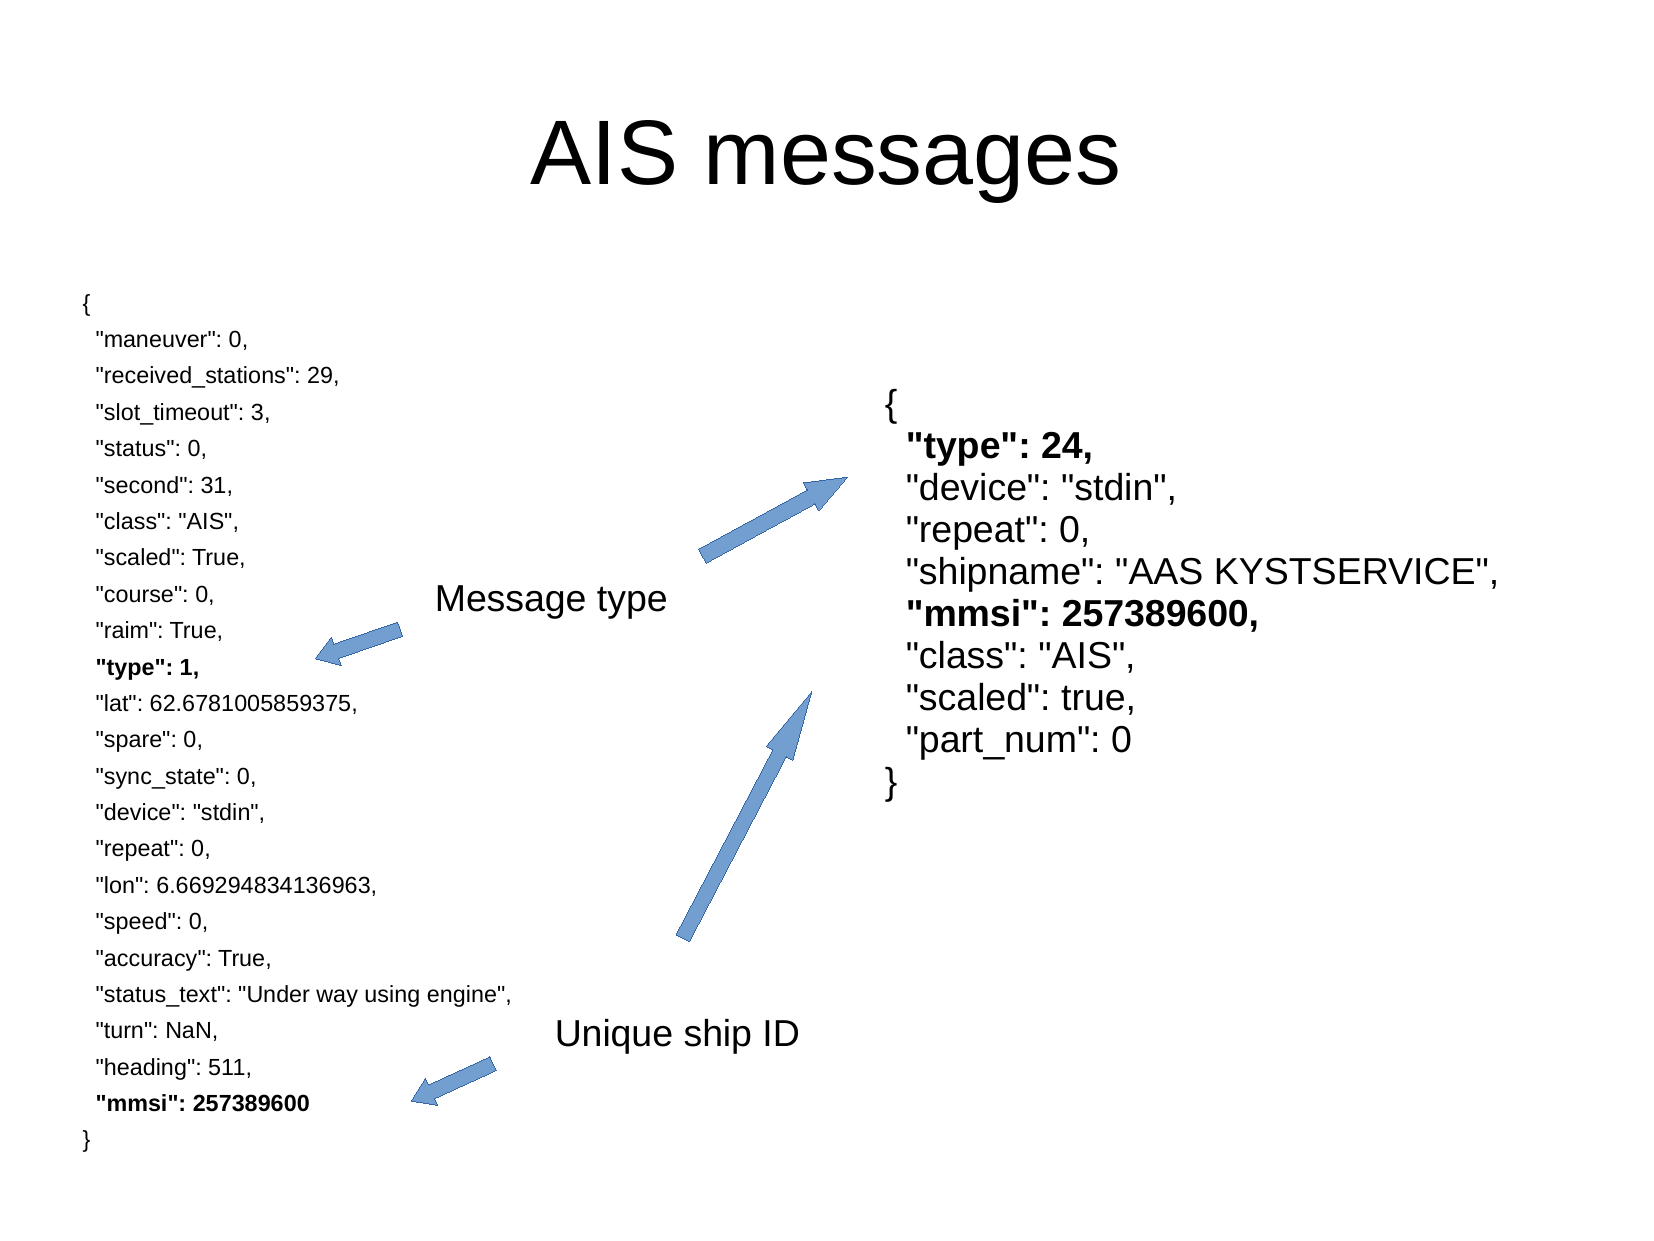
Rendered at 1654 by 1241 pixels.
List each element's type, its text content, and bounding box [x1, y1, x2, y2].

text_box { "type": 24, "device": "stdin", "repeat": 0, "shipname": "AAS KYSTSERVICE", "mmsi": 257389600, "class": "AIS", "scaled": true, "part_num": 0 } [870, 375, 1576, 871]
text_box Unique ship ID [540, 1005, 841, 1156]
list { "maneuver": 0, "received_stations": 29, "slot_timeout": 3, "status": 0, "second": 31, "class": "AIS", "scaled": True, "course": 0, "raim": True, "type": 1, "lat": 62.6781005859375, "spare": 0, "sync_state": 0, "device": "stdin", "repeat": 0, "lon": 6.669294834136963, "speed": 0, "accuracy": True, "status_text": "Under way using engine", "turn": NaN, "heading": 511, "mmsi": 257389600 } [82, 290, 1571, 1171]
text_box [411, 1056, 497, 1106]
text_box [315, 622, 403, 666]
text_box [676, 691, 812, 942]
text_box Message type [420, 570, 721, 669]
title AIS messages [82, 49, 1571, 257]
text_box [698, 477, 848, 564]
